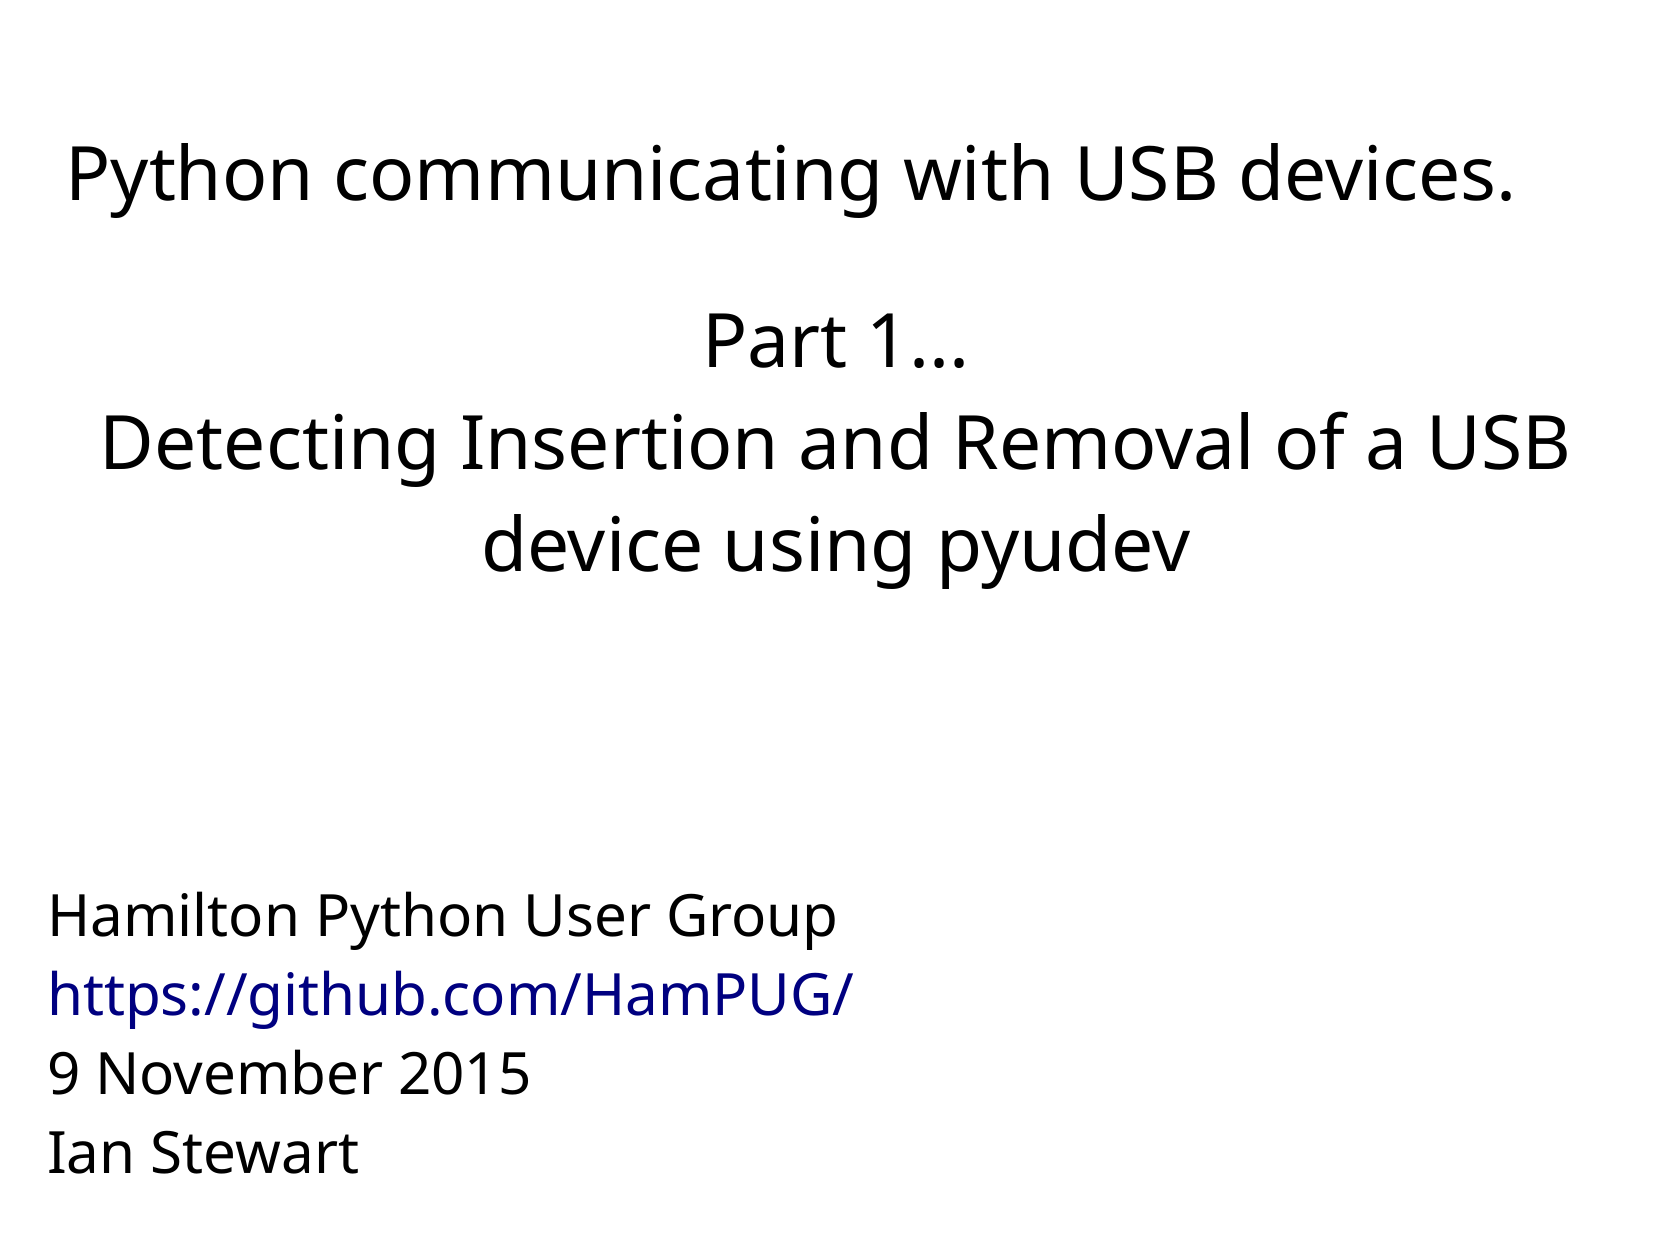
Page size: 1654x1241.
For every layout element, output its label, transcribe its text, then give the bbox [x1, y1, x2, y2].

text_box Part 1... Detecting Insertion and Removal of a USB device using pyudev [92, 316, 1580, 564]
subtitle Hamilton Python User Group https://github.com/HamPUG/ 9 November 2015 Ian Stewart [47, 874, 1619, 1170]
title Python communicating with USB devices. [47, 130, 1536, 213]
